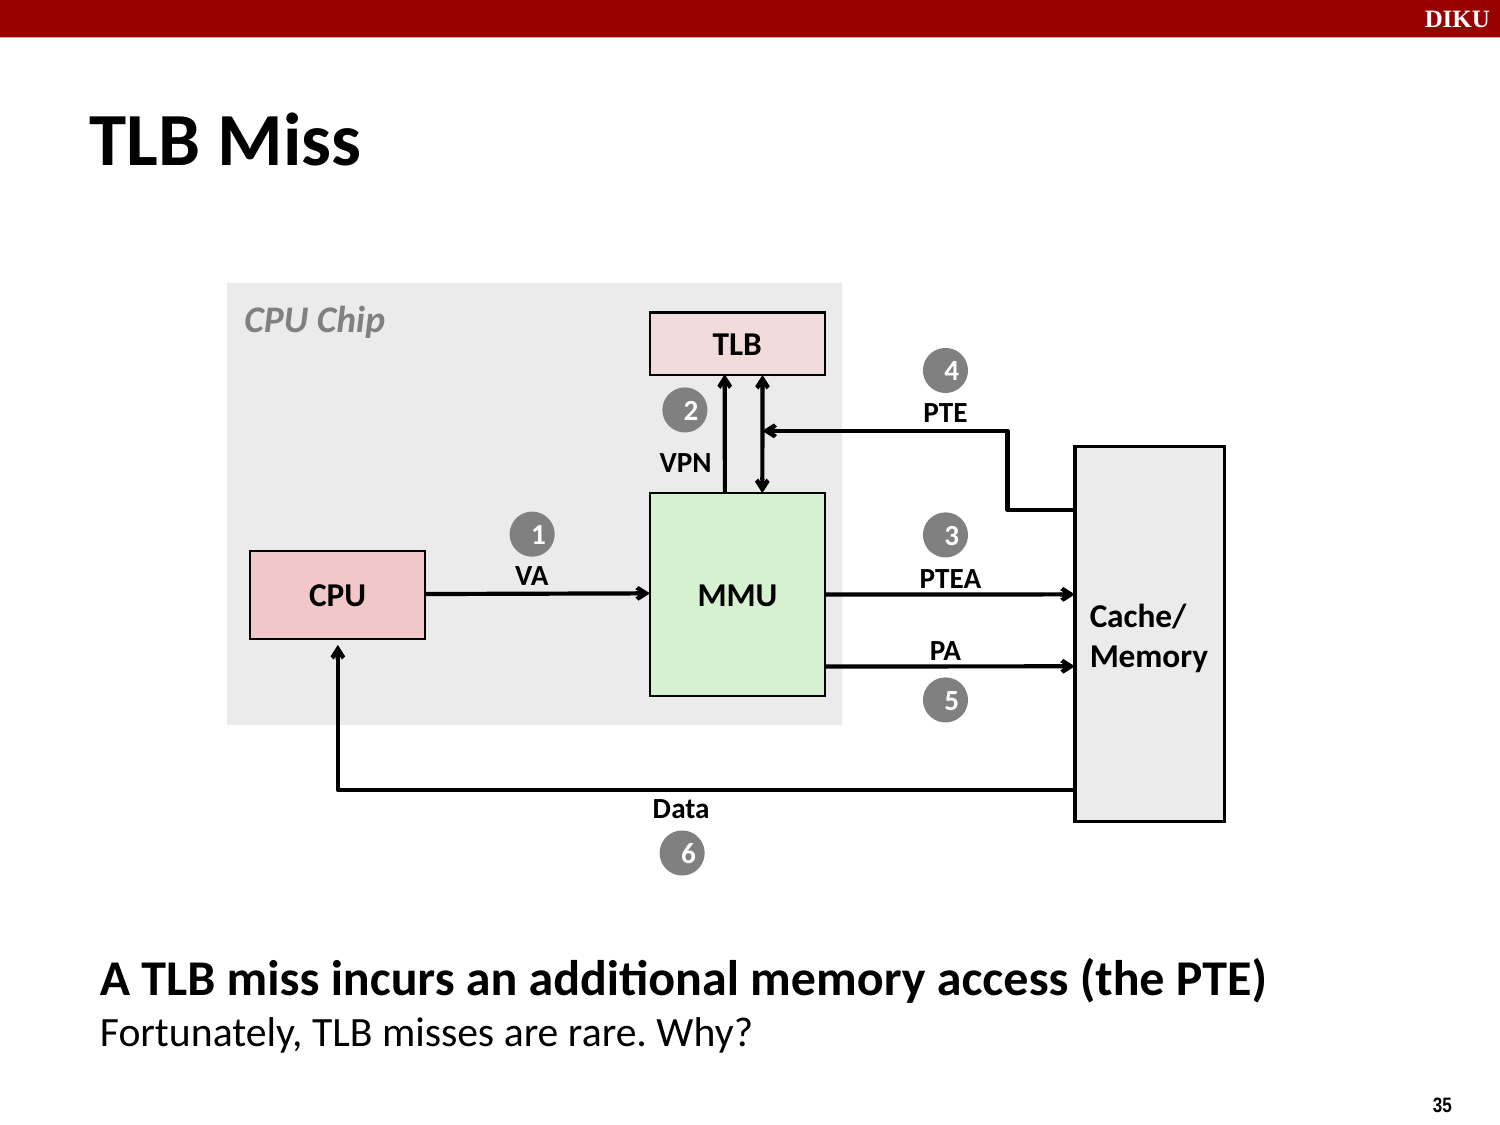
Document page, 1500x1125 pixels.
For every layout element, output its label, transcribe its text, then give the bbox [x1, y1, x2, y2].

text_box 5 [922, 677, 968, 723]
text_box PA [915, 624, 976, 664]
text_box 2 [662, 387, 708, 433]
text_box [726, 375, 761, 493]
text_box TLB Miss [75, 71, 1500, 200]
text_box [227, 282, 843, 725]
text_box MMU [650, 493, 826, 697]
text_box Cache/ Memory [1074, 446, 1225, 822]
text_box 3 [922, 512, 968, 558]
text_box [764, 433, 843, 592]
text_box CPU Chip [229, 287, 400, 348]
text_box VPN [644, 437, 727, 488]
text_box VA [500, 550, 564, 601]
text_box PTEA [904, 597, 997, 604]
text_box Data [637, 783, 725, 788]
text_box PTE [908, 387, 983, 429]
text_box 6 [659, 830, 705, 876]
text_box Data [637, 792, 725, 834]
text_box PTEA [904, 552, 997, 592]
text_box PTE [908, 433, 983, 438]
text_box [826, 597, 843, 664]
text_box CPU [250, 551, 426, 639]
text_box A TLB miss incurs an additional memory access (the PTE) Fortunately, TLB misses are rare. Why? [85, 937, 1350, 1088]
text_box 4 [922, 347, 968, 393]
text_box TLB [649, 312, 825, 375]
text_box PA [915, 669, 976, 676]
text_box 1 [509, 511, 555, 557]
